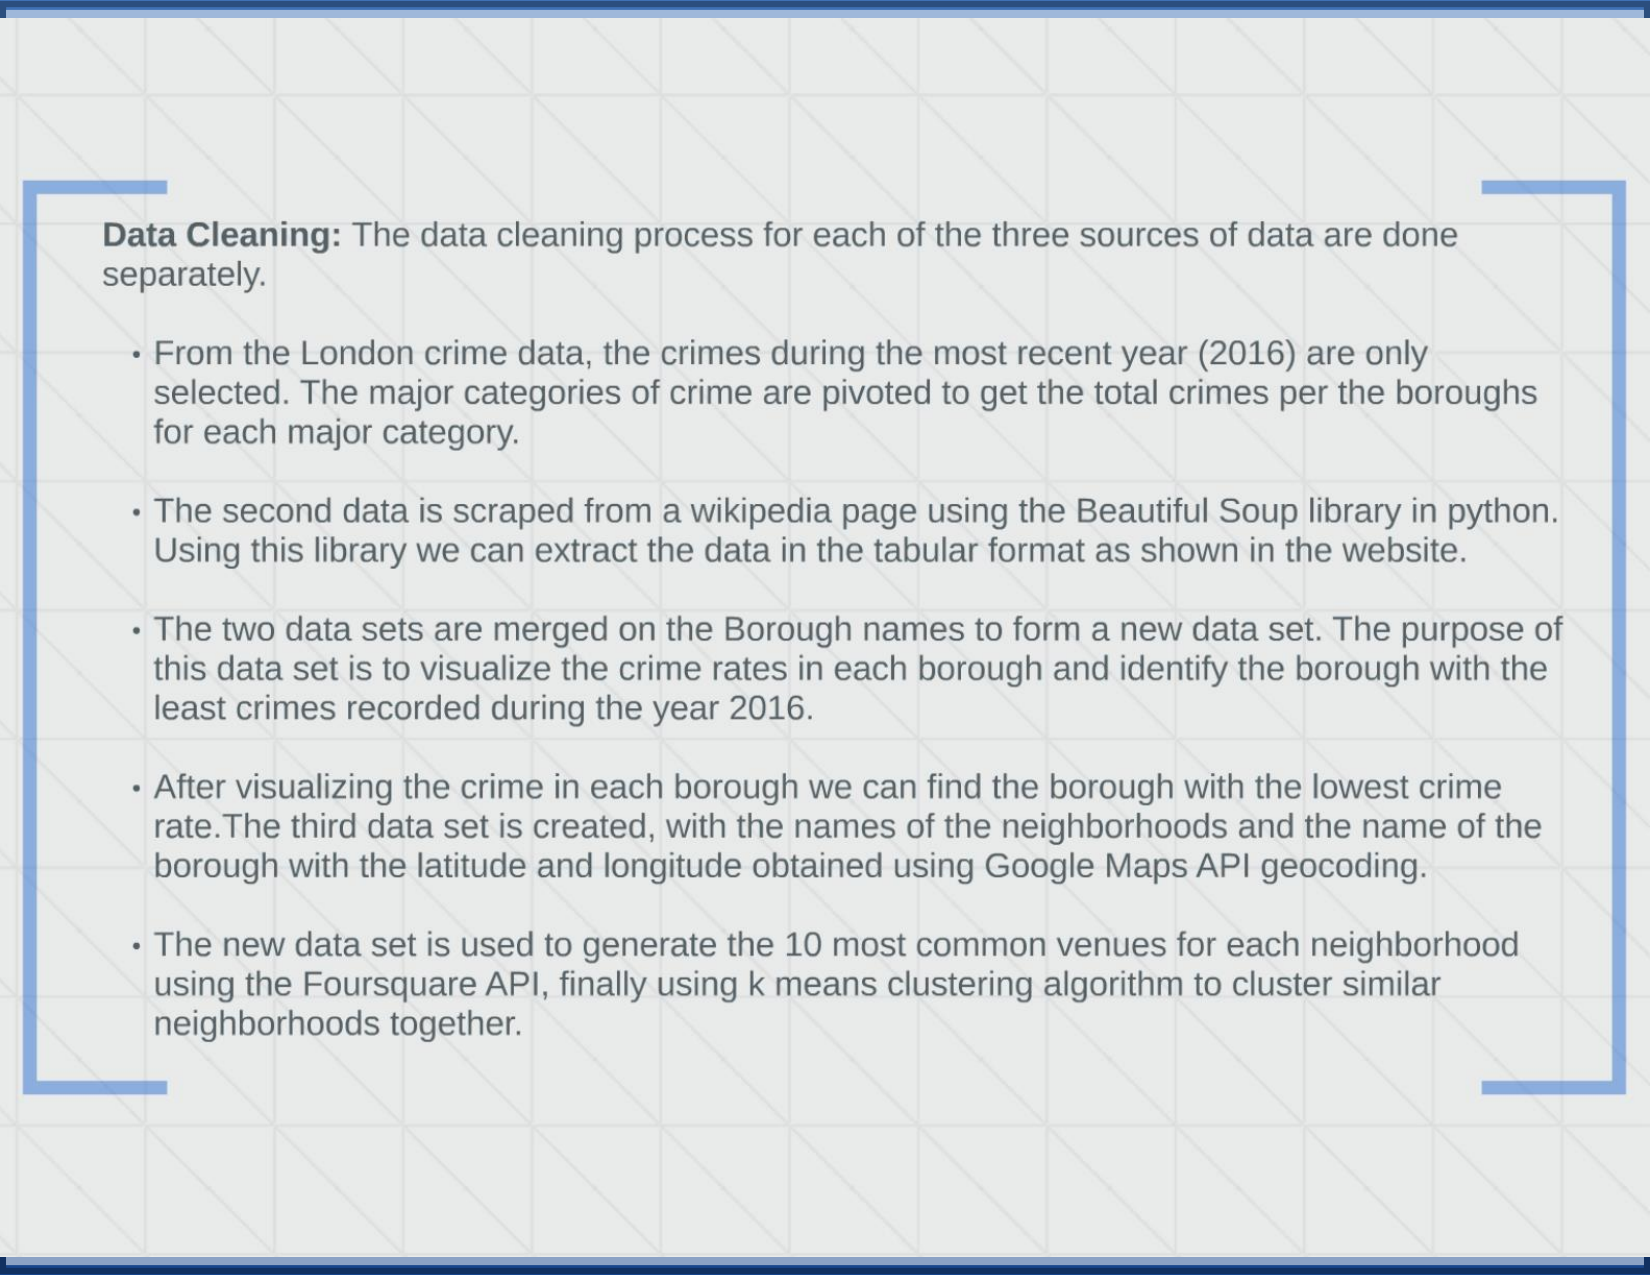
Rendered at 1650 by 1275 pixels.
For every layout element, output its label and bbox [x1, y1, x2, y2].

text_box [0, 18, 1650, 1257]
